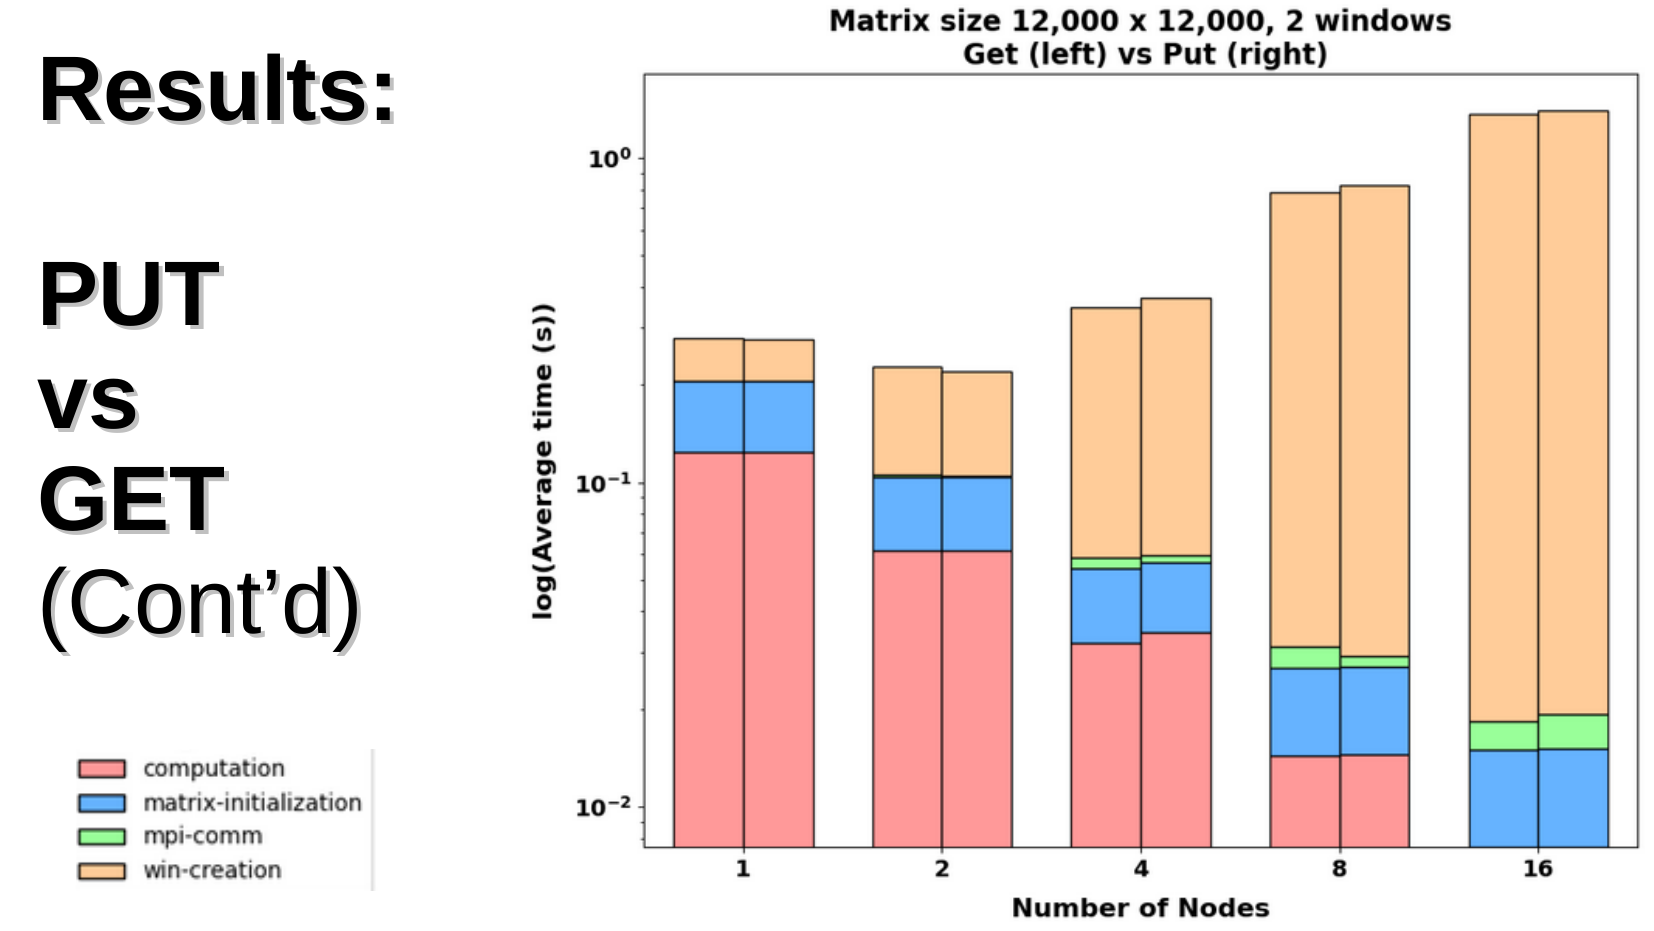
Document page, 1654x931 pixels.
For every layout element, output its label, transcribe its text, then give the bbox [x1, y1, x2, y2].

picture [525, 0, 1651, 926]
picture [75, 749, 378, 891]
title Results: PUT vs GET (Cont’d) [37, 37, 525, 653]
